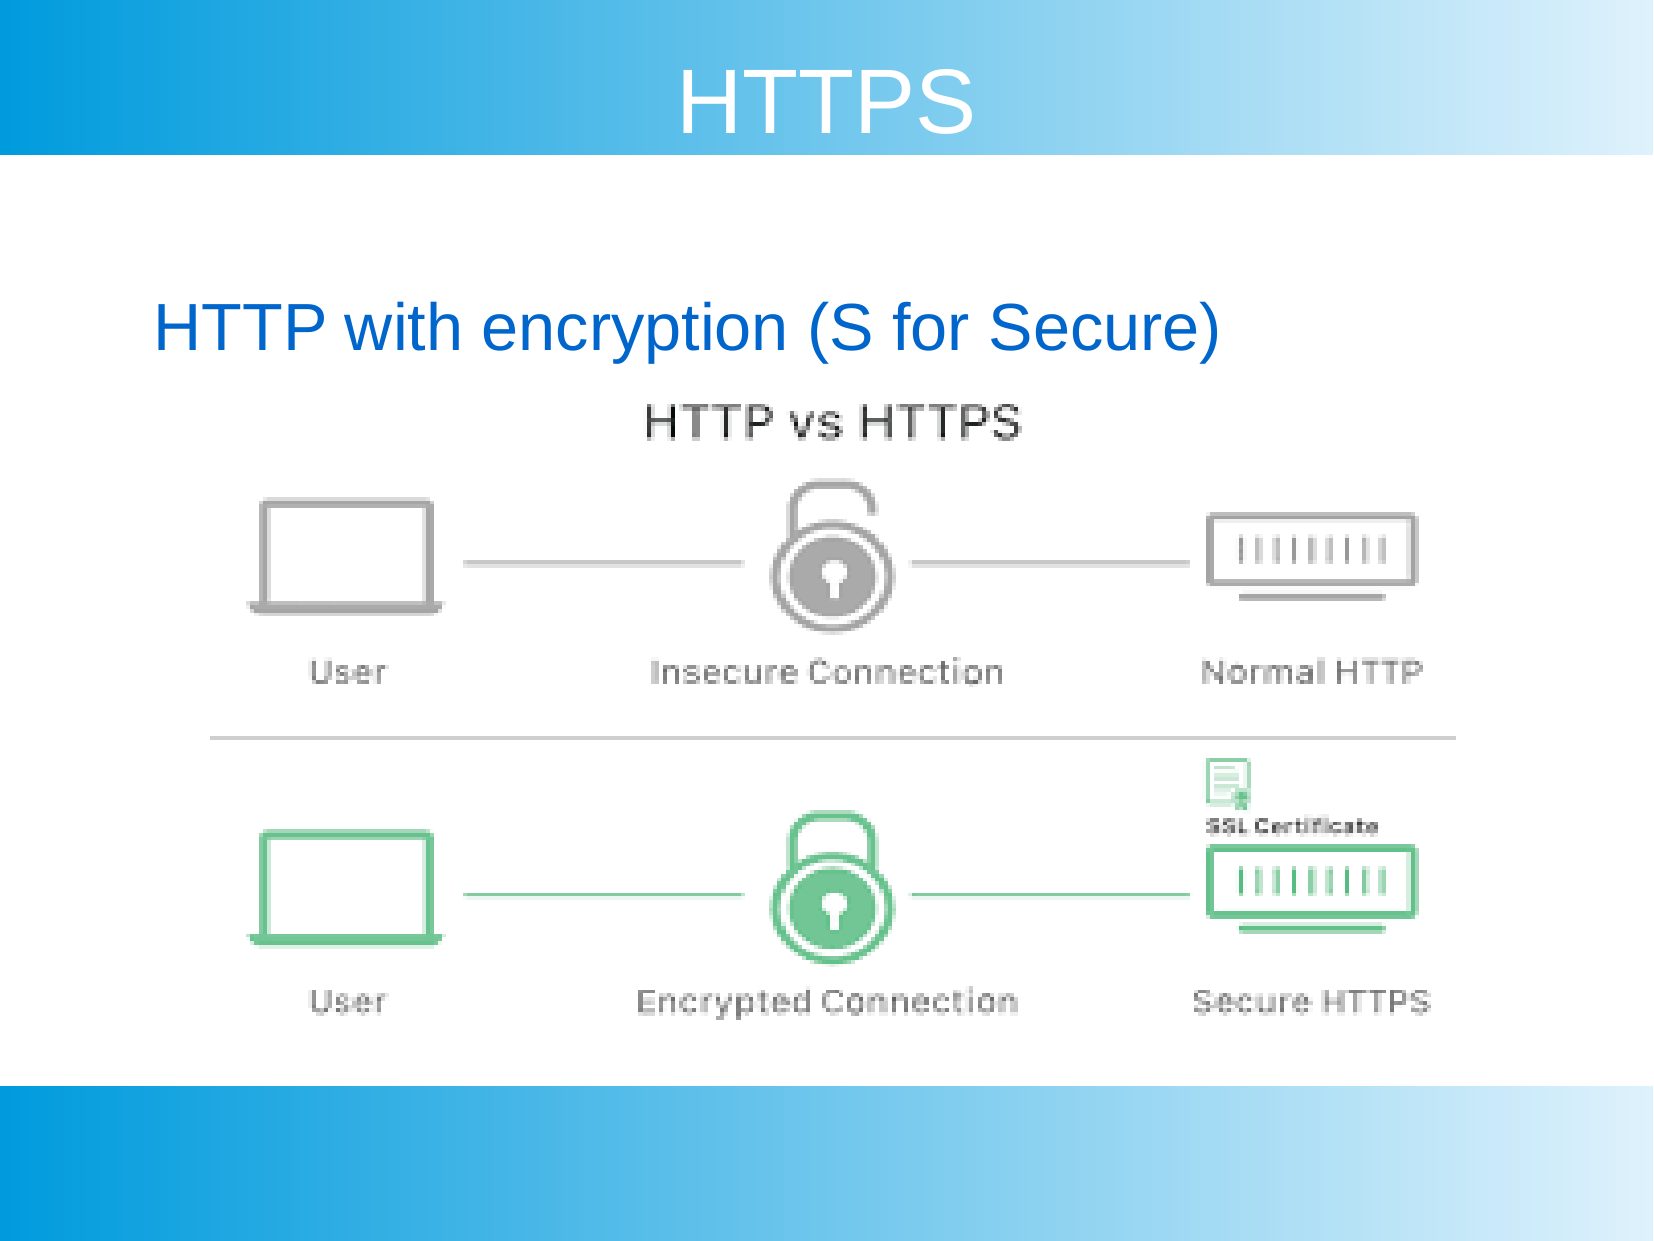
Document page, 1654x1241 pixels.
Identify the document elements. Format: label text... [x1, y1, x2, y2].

picture [210, 404, 1456, 1021]
list HTTP with encryption (S for Secure) [82, 290, 1571, 1010]
title HTTPS [82, 49, 1571, 155]
